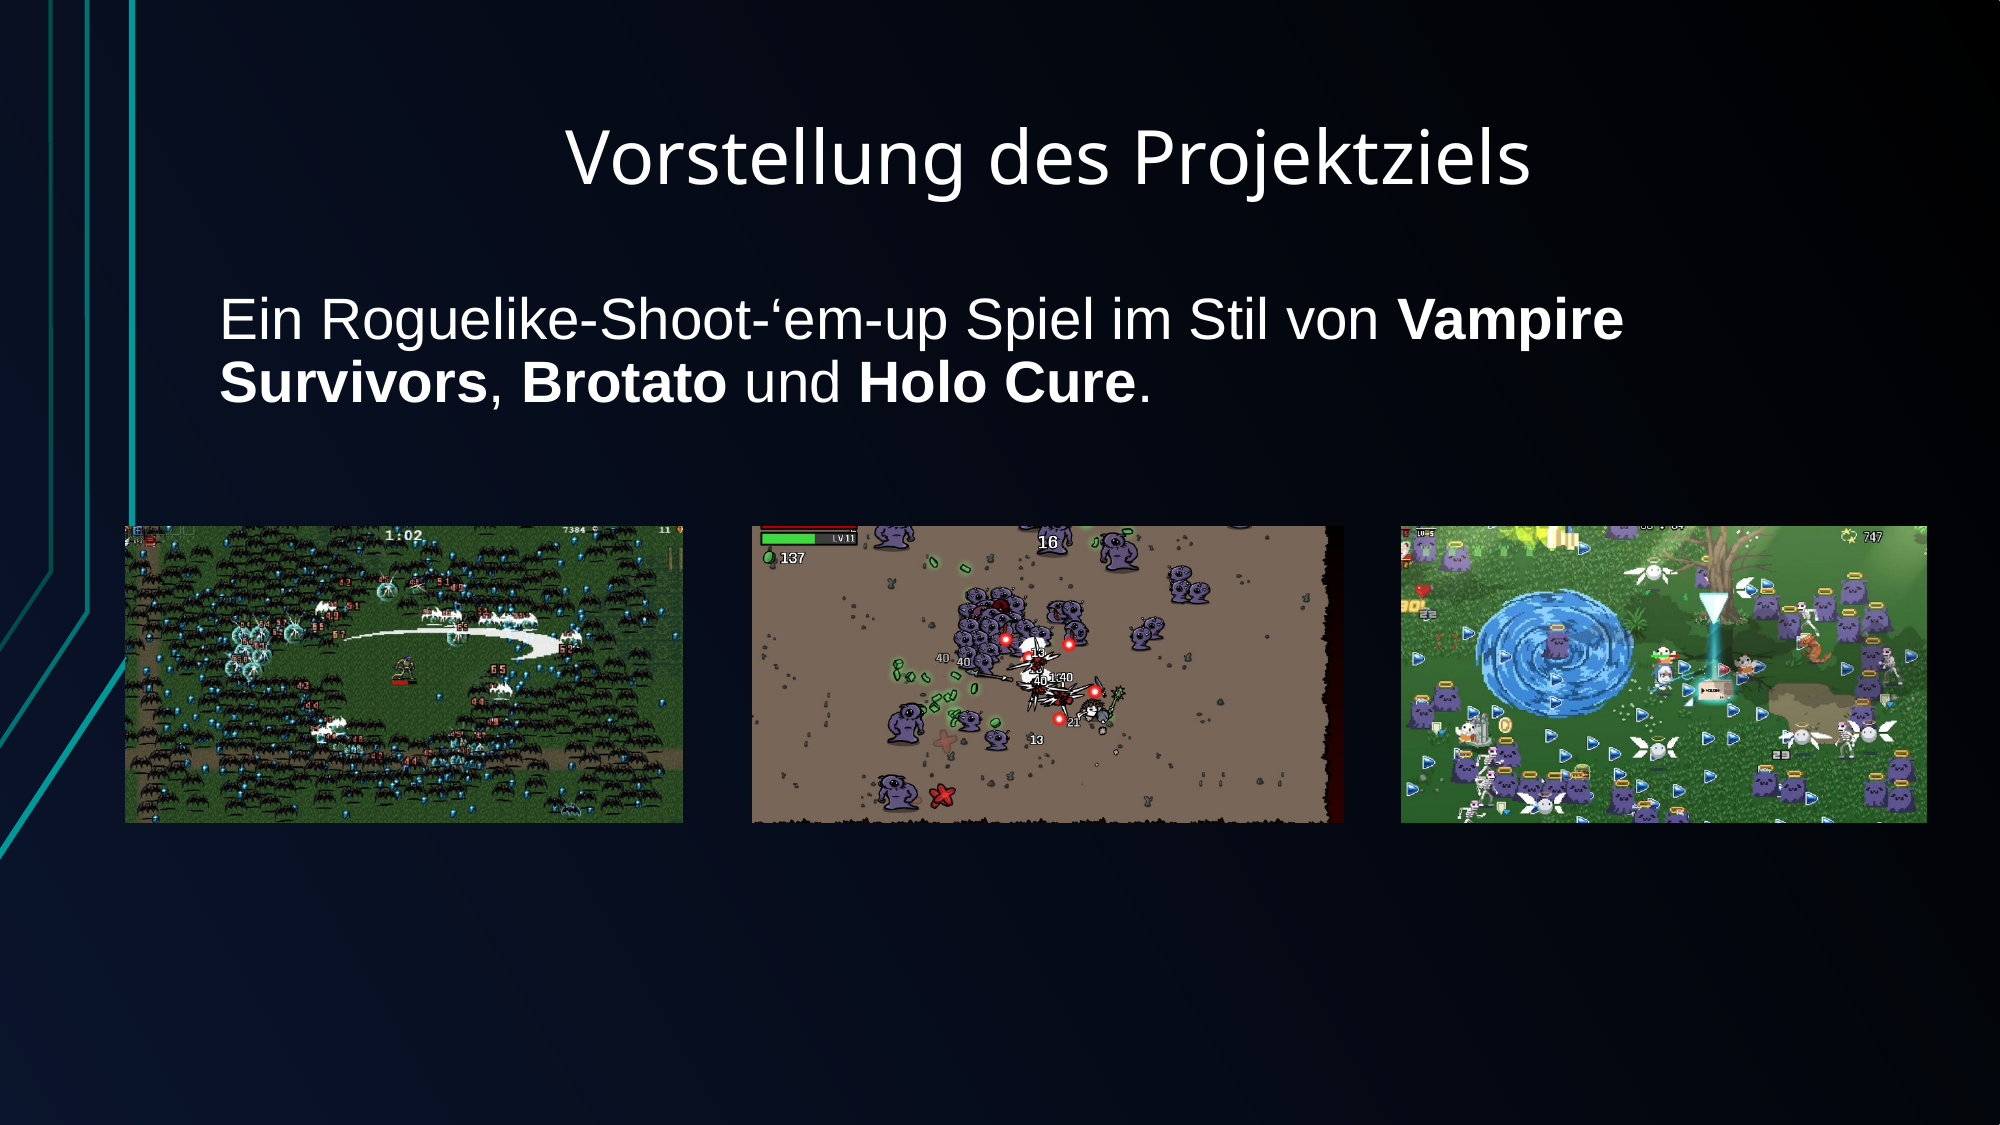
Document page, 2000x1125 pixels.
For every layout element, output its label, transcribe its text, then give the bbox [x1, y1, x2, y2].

picture [125, 526, 683, 823]
picture [1401, 527, 1927, 823]
title Vorstellung des Projektziels [199, 66, 1899, 211]
picture [752, 526, 1344, 823]
list Ein Roguelike-Shoot-‘em-up Spiel im Stil von Vampire Survivors, Brotato und Holo Cure. [199, 279, 1900, 1012]
